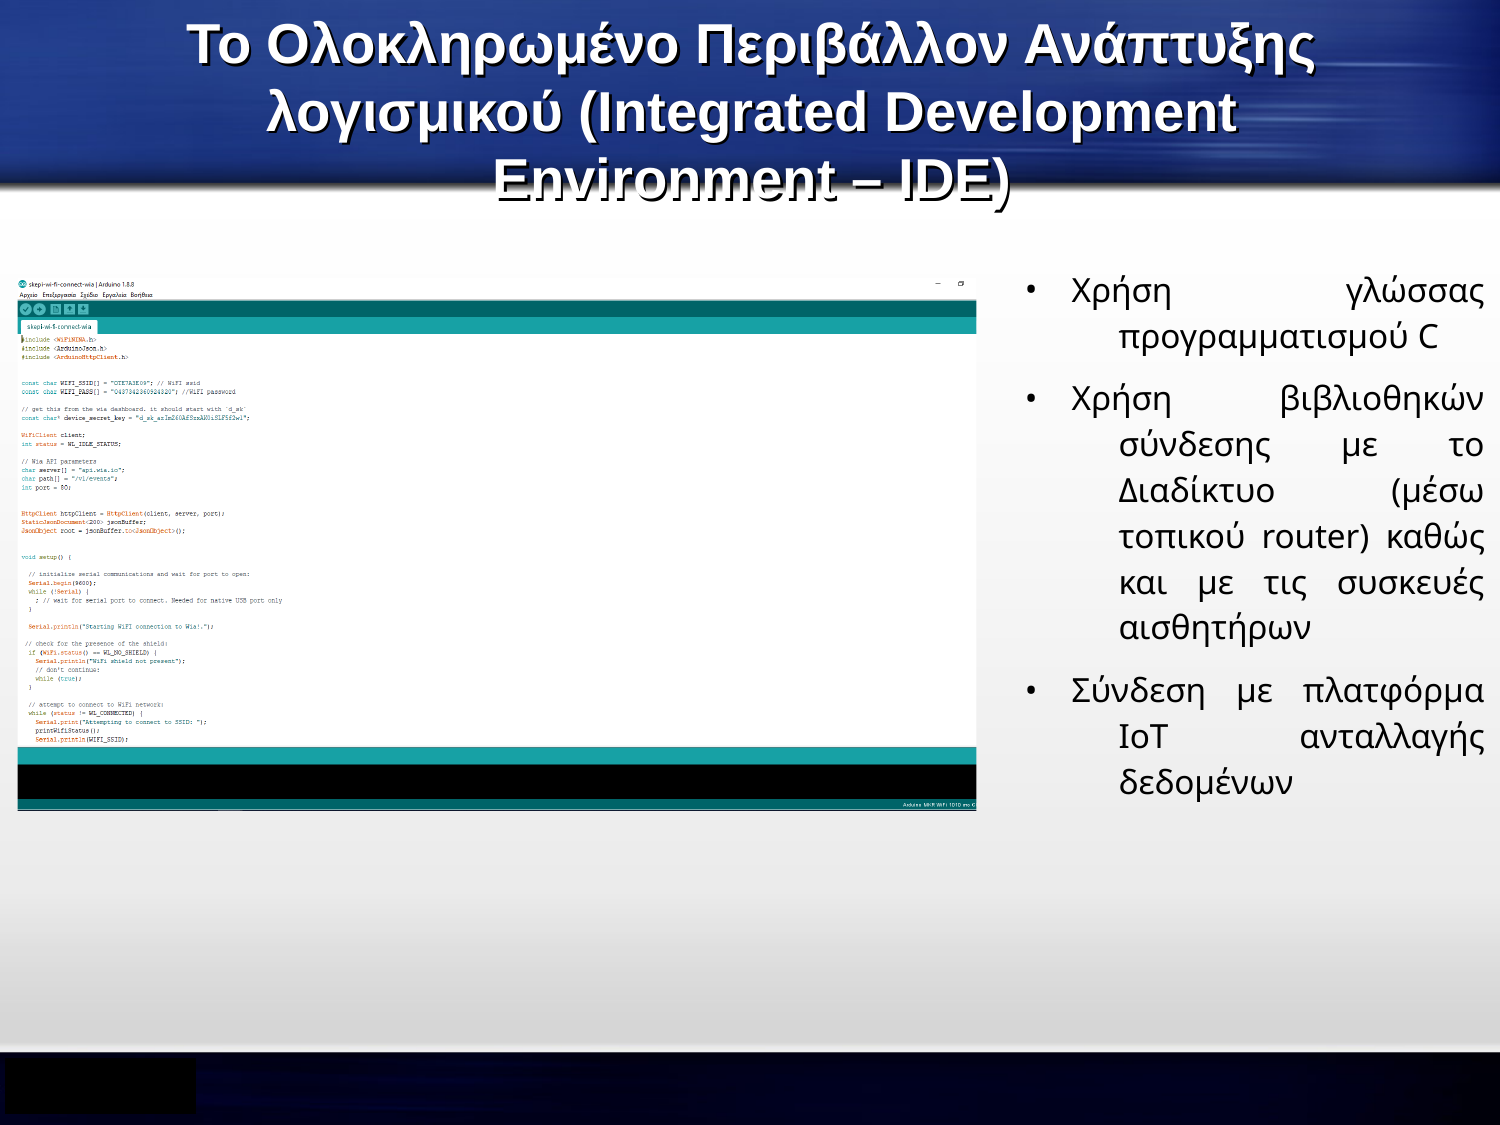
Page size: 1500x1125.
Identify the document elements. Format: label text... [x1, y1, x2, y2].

text_box Χρήση γλώσσας προγραμματισμού C Χρήση βιβλιοθηκών σύνδεσης με το Διαδίκτυο (μέσω τοπικού router) καθώς και με τις συσκευές αισθητήρων Σύνδεση με πλατφόρμα IoT ανταλλαγής δεδομένων [1010, 255, 1500, 809]
picture [17, 278, 977, 811]
text_box [6, 1059, 195, 1113]
title Το Ολοκληρωμένο Περιβάλλον Ανάπτυξης λογισμικού (Integrated Development Environment – IDE) [76, 0, 1427, 188]
